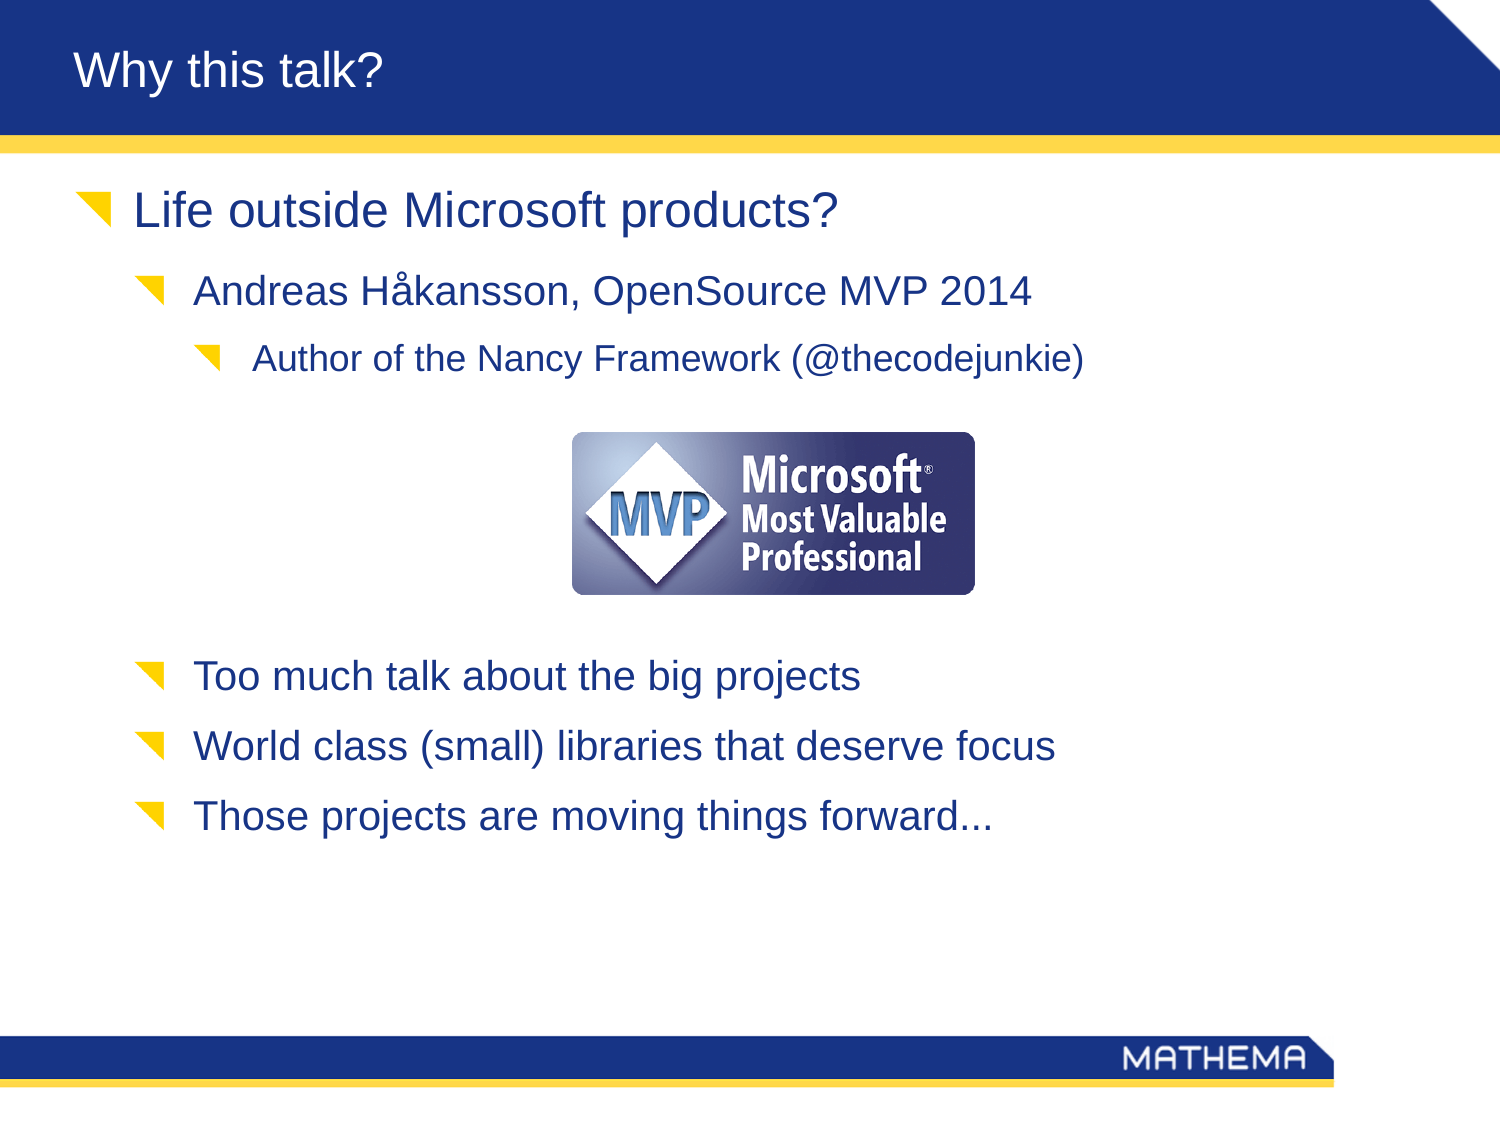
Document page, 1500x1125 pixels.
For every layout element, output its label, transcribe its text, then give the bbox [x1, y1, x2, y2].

title Why this talk? [73, 40, 1276, 100]
list Life outside Microsoft products? Andreas Håkansson, OpenSource MVP 2014 Author of the Nancy Framework (@thecodejunkie) Too much talk about the big projects World class (small) libraries that deserve focus Those projects are moving things forward... [75, 181, 1426, 1008]
picture [0, 0, 1500, 1125]
